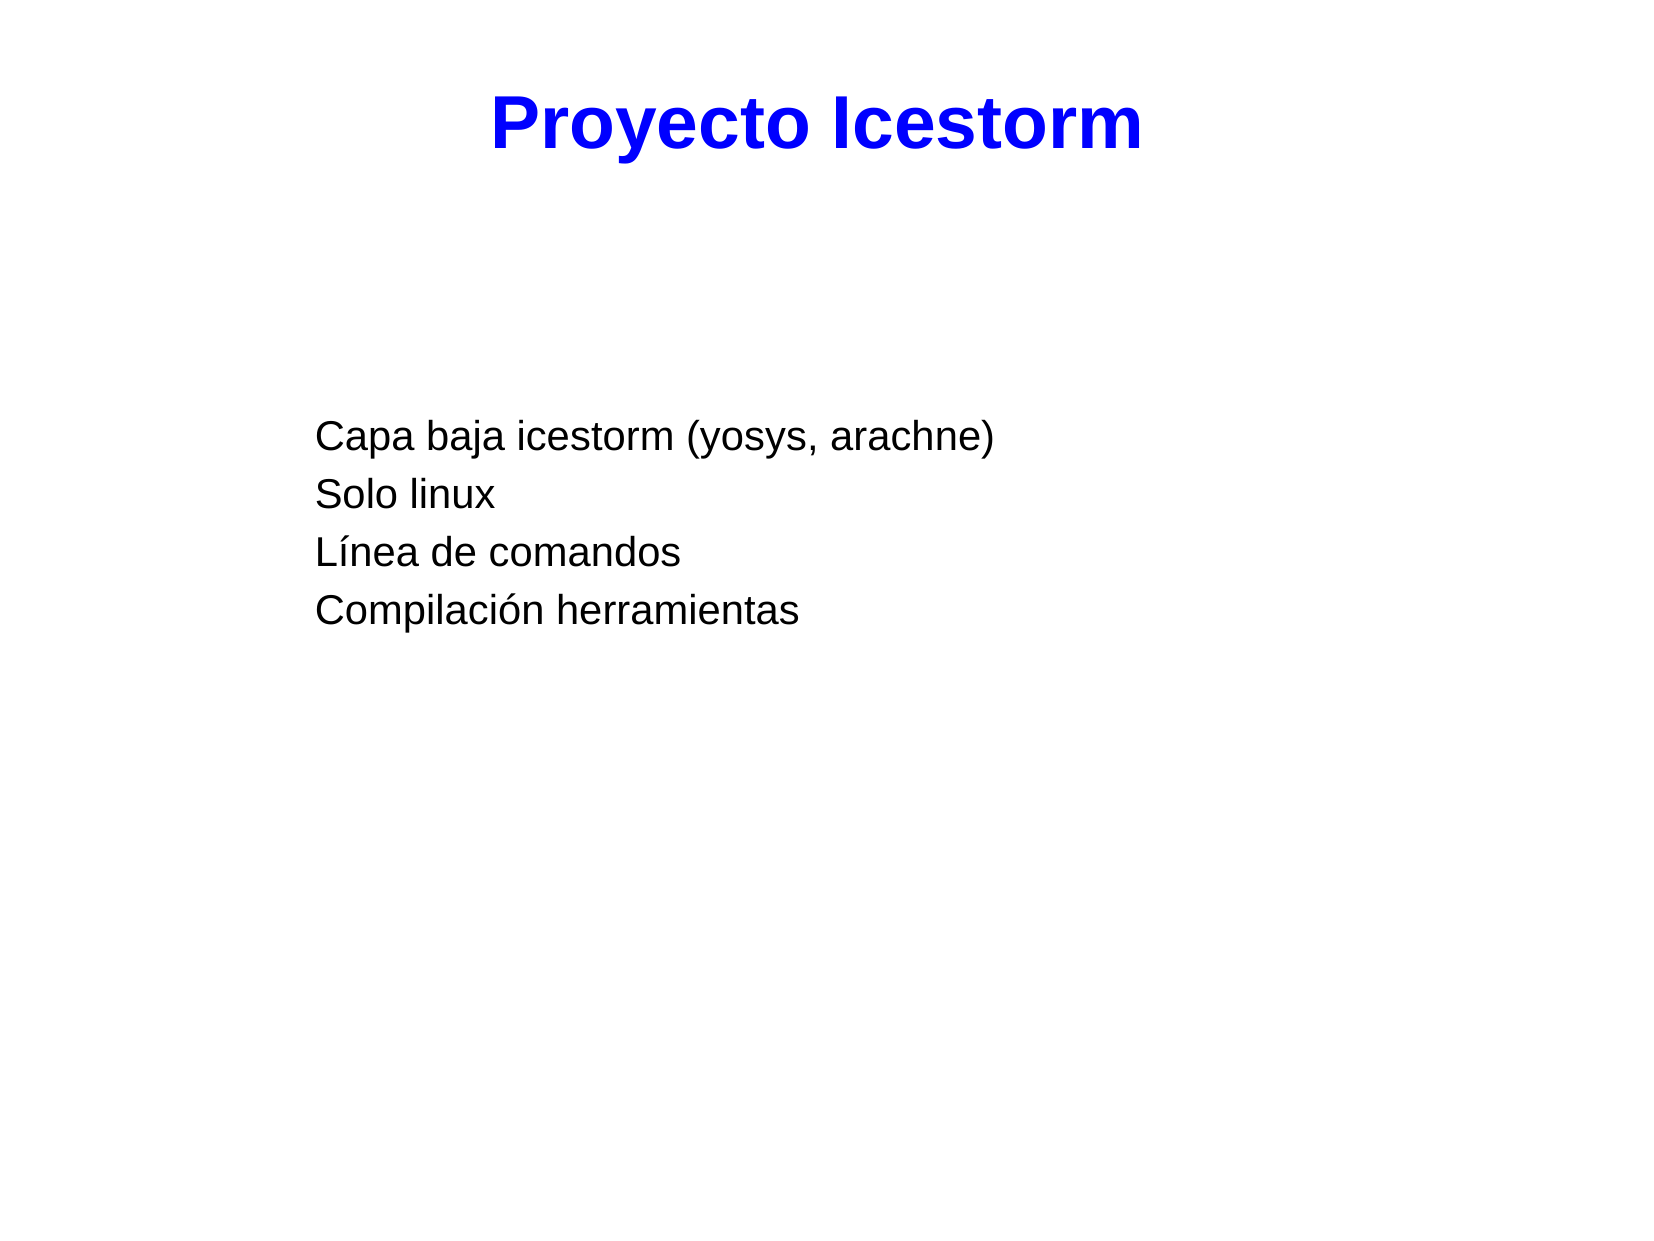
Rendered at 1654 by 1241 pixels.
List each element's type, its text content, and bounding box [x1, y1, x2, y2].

text_box Capa baja icestorm (yosys, arachne) Solo linux Línea de comandos Compilación herramientas [300, 405, 1201, 642]
text_box Proyecto Icestorm [90, 73, 1546, 211]
